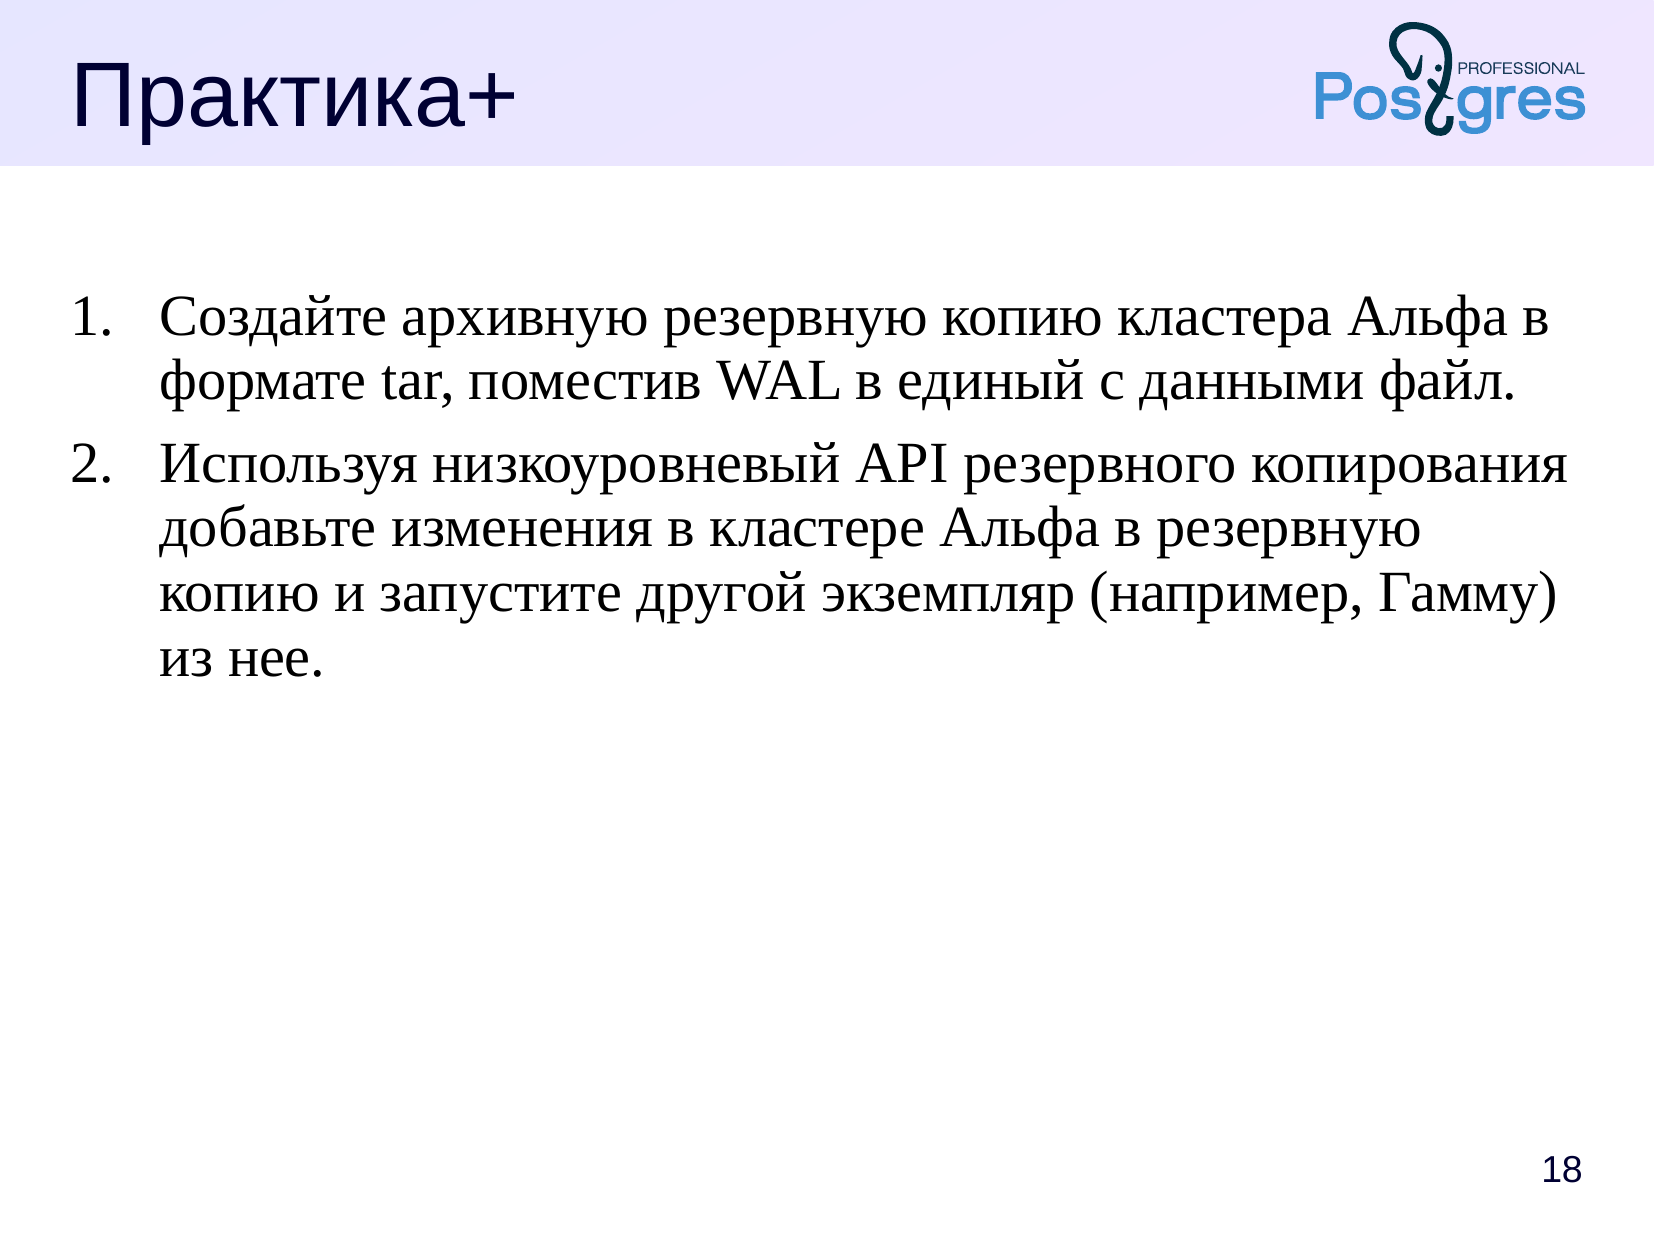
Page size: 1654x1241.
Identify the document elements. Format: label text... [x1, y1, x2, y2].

title Практика+ [70, 43, 1241, 147]
list Создайте архивную резервную копию кластера Альфа в формате tar, поместив WAL в единый с данными файл. Используя низкоуровневый API резервного копирования добавьте изменения в кластере Альфа в резервную копию и запустите другой экземпляр (например, Гамму) из нее. [70, 283, 1583, 1134]
